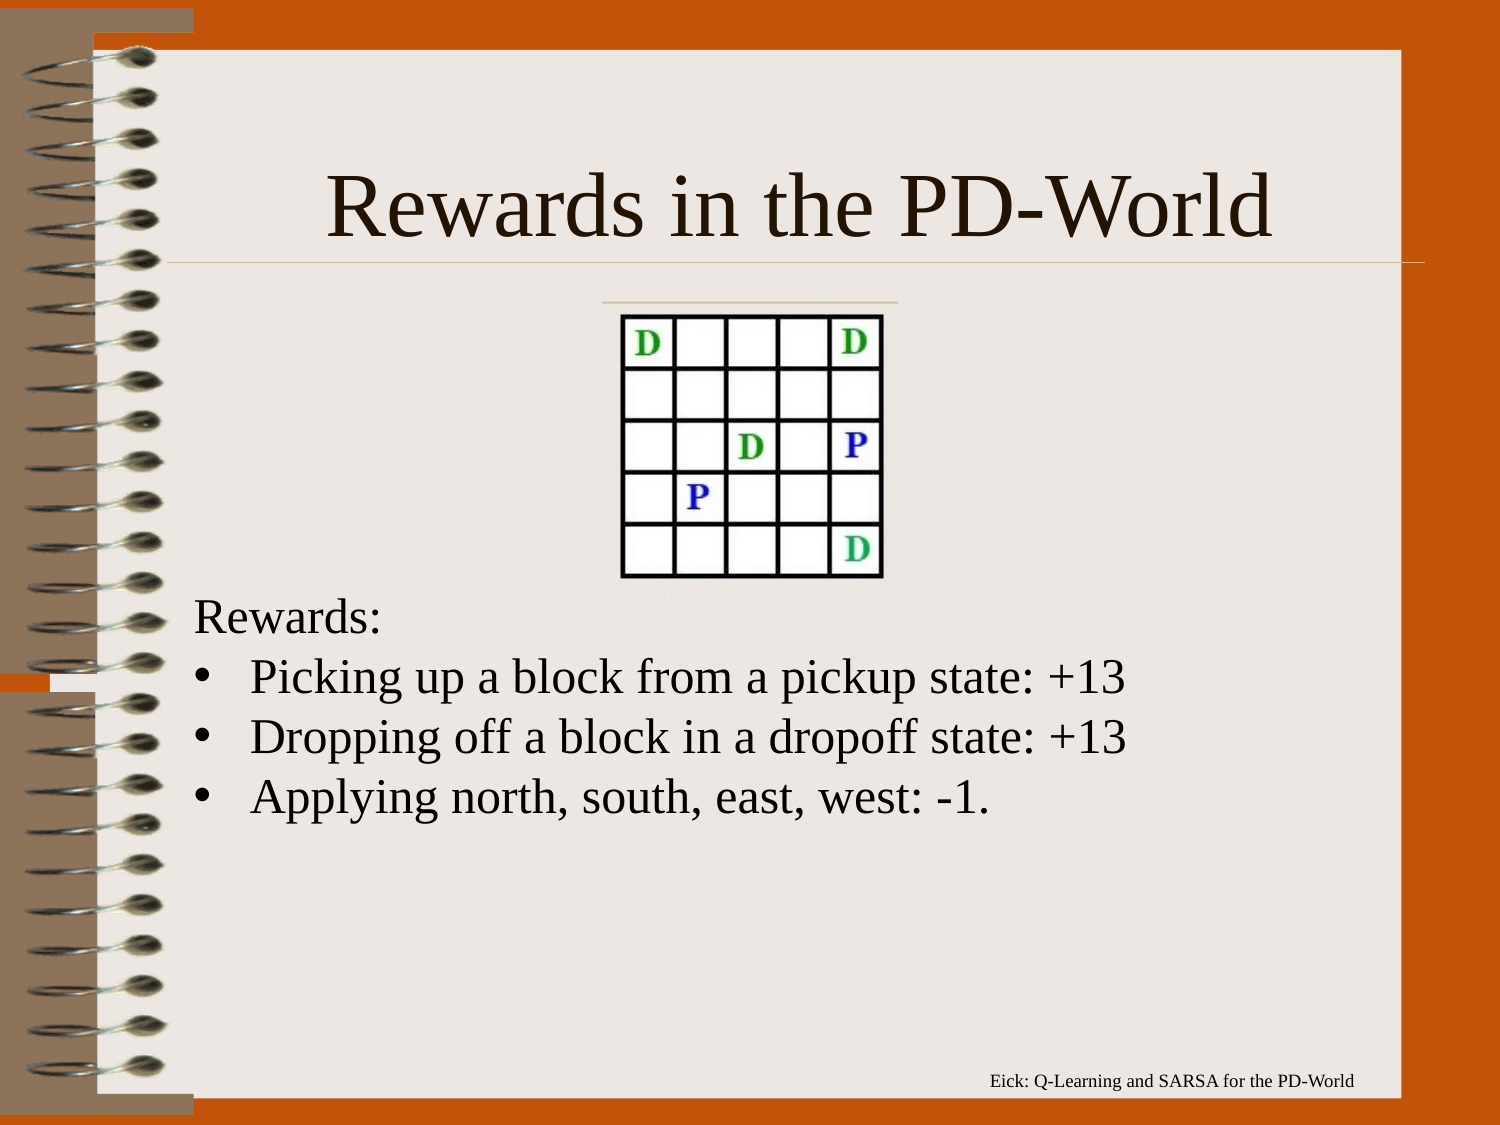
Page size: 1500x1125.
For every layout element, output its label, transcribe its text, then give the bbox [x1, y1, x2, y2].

picture [0, 692, 194, 1115]
text_box Rewards: Picking up a block from a pickup state: +13 Dropping off a block in a dropoff state: +13 Applying north, south, east, west: -1. [178, 576, 1143, 892]
title Rewards in the PD-World [174, 125, 1425, 275]
picture [0, 8, 194, 674]
picture [602, 299, 898, 596]
